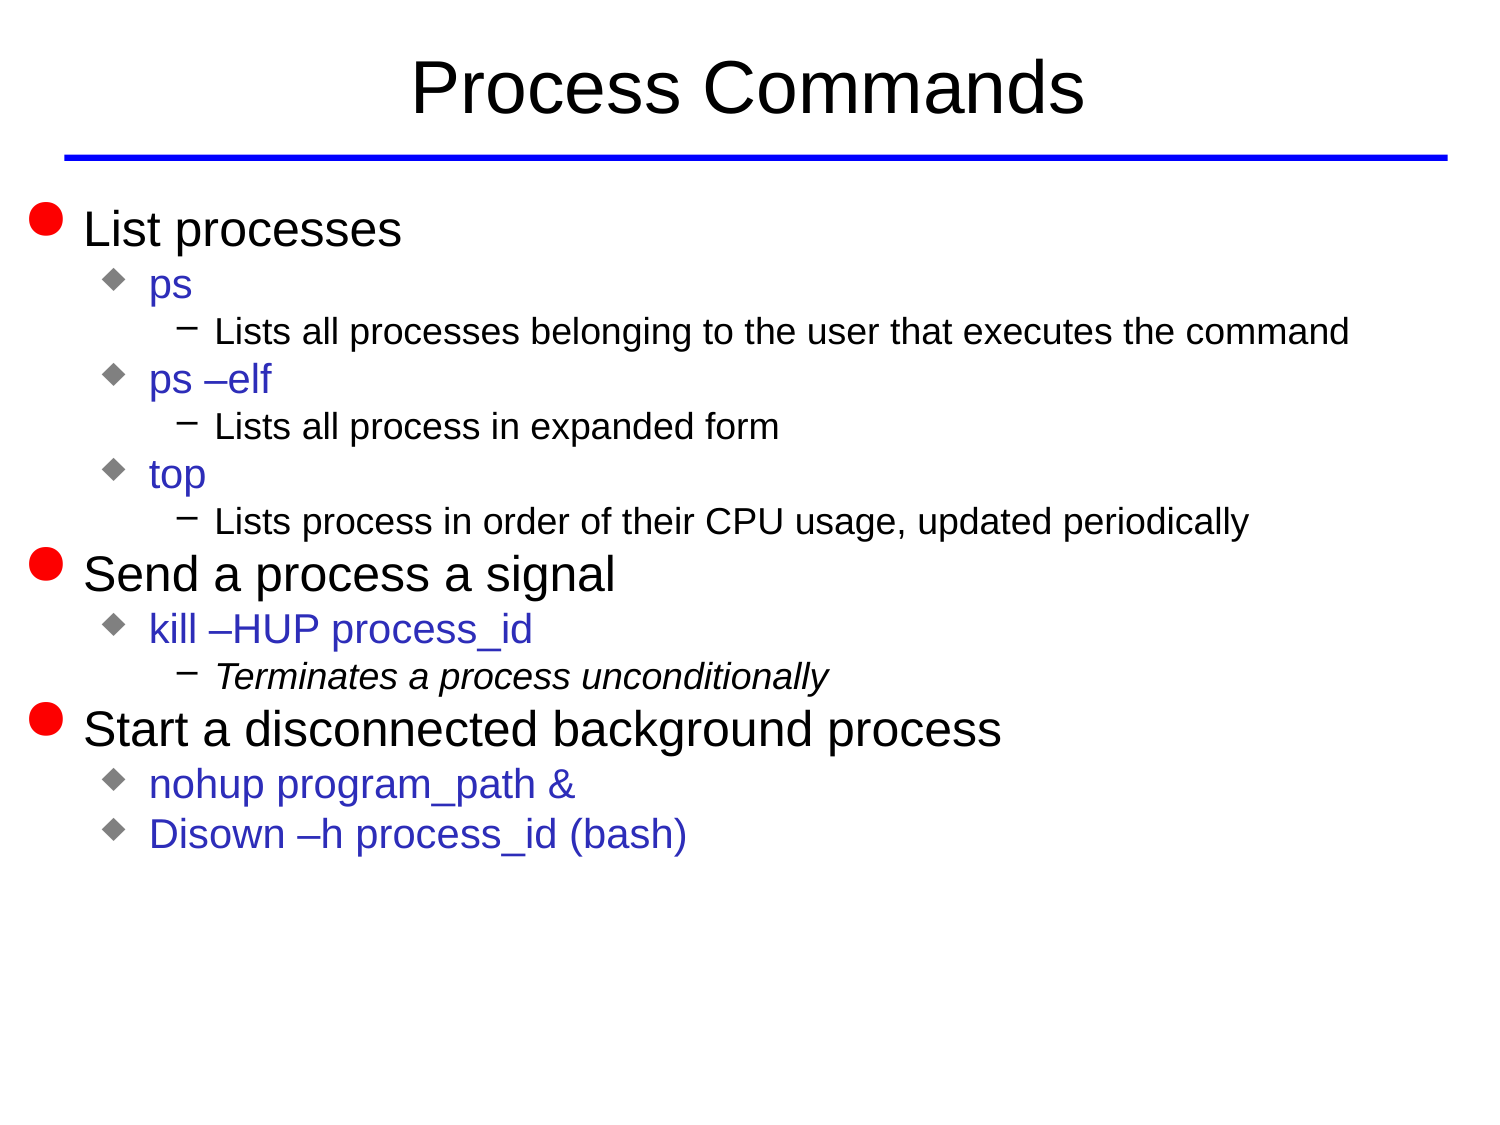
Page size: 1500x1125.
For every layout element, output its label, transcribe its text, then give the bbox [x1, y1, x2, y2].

title Process Commands [115, 21, 1382, 147]
list List processes ps Lists all processes belonging to the user that executes the command ps –elf Lists all process in expanded form top Lists process in order of their CPU usage, updated periodically Send a process a signal kill –HUP process_id Terminates a process unconditionally Start a disconnected background process nohup program_path & Disown –h process_id (bash) [11, 189, 1461, 1029]
